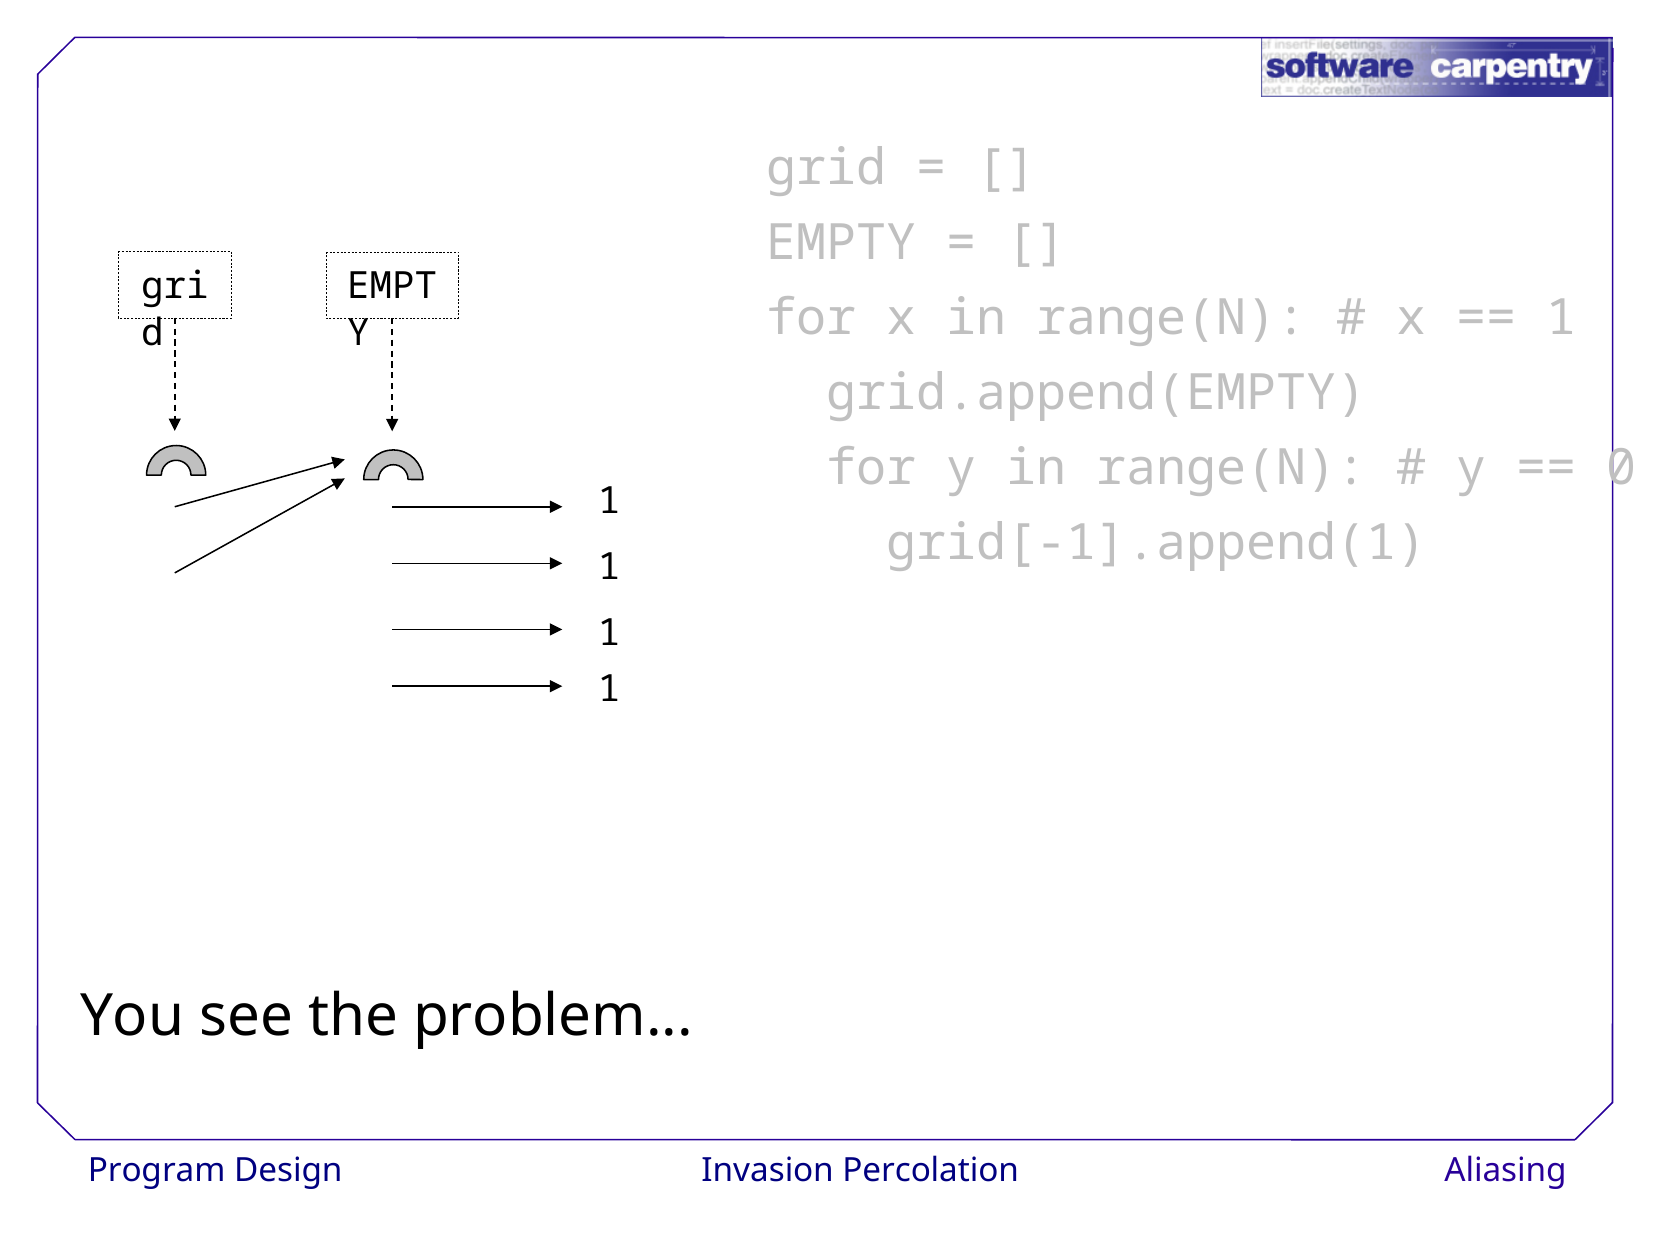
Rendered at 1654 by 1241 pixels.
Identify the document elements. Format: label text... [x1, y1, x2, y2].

table_cell [364, 630, 424, 706]
text_box 1 [571, 535, 647, 591]
text_box 1 [571, 459, 647, 535]
text_box 1 [571, 648, 647, 724]
text_box 1 [571, 591, 647, 648]
table_cell [364, 555, 424, 630]
table_header [364, 479, 424, 555]
picture [1261, 39, 1613, 97]
table_cell [364, 706, 424, 781]
text_box grid [118, 251, 232, 318]
text_box You see the problem... [65, 934, 858, 1055]
table_cell [146, 554, 206, 629]
text_box [363, 449, 423, 480]
text_box grid = [] EMPTY = [] for x in range(N): # x == 1 grid.append(EMPTY) for y in range(N): # y == 0 grid[-1].append(1) [751, 112, 1432, 999]
text_box EMPTY [326, 251, 459, 319]
table_header [146, 478, 206, 554]
text_box [146, 445, 206, 476]
